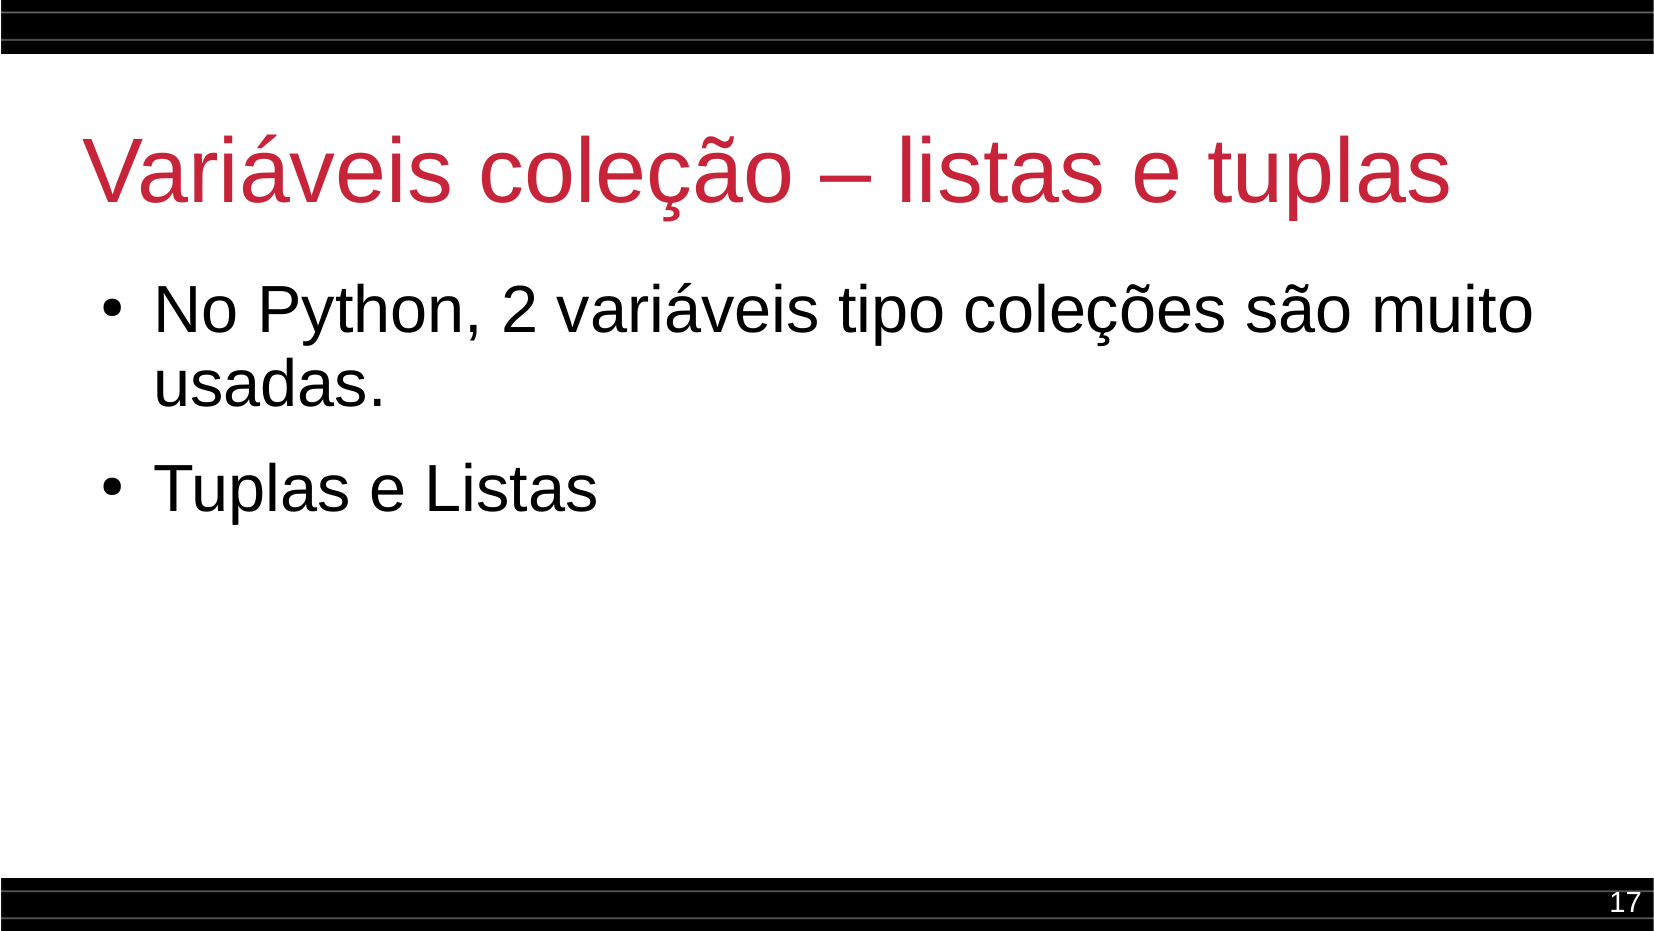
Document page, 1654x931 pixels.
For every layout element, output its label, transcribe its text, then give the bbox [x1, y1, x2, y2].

picture [1, 0, 1654, 54]
picture [1, 878, 1654, 931]
title Variáveis coleção – listas e tuplas [82, 92, 1571, 249]
list No Python, 2 variáveis tipo coleções são muito usadas. Tuplas e Listas [82, 271, 1571, 758]
